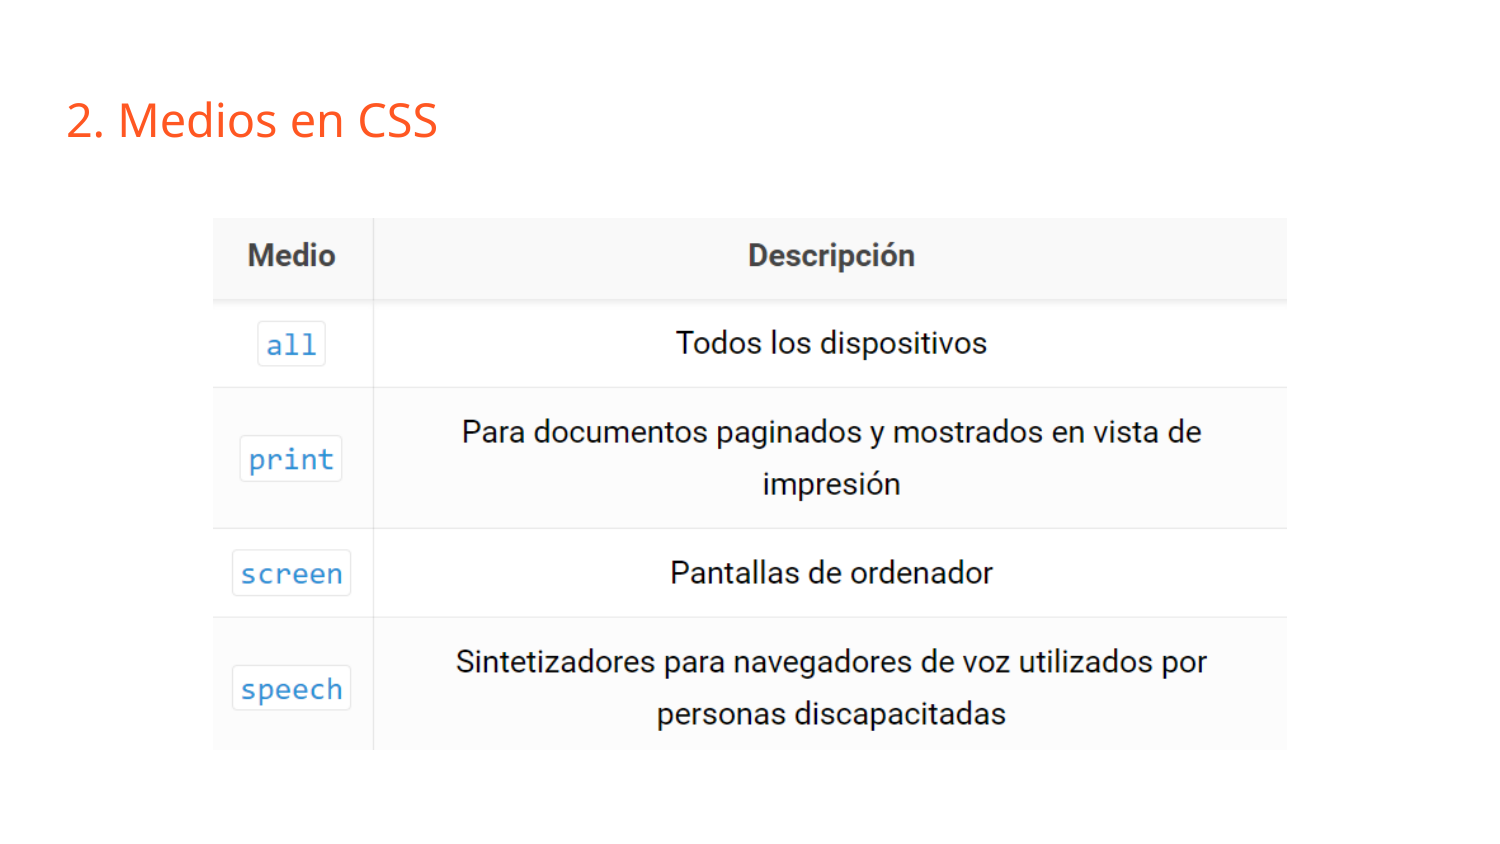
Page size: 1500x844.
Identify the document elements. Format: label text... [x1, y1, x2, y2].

title 2. Medios en CSS [51, 72, 1449, 167]
picture [213, 218, 1287, 750]
